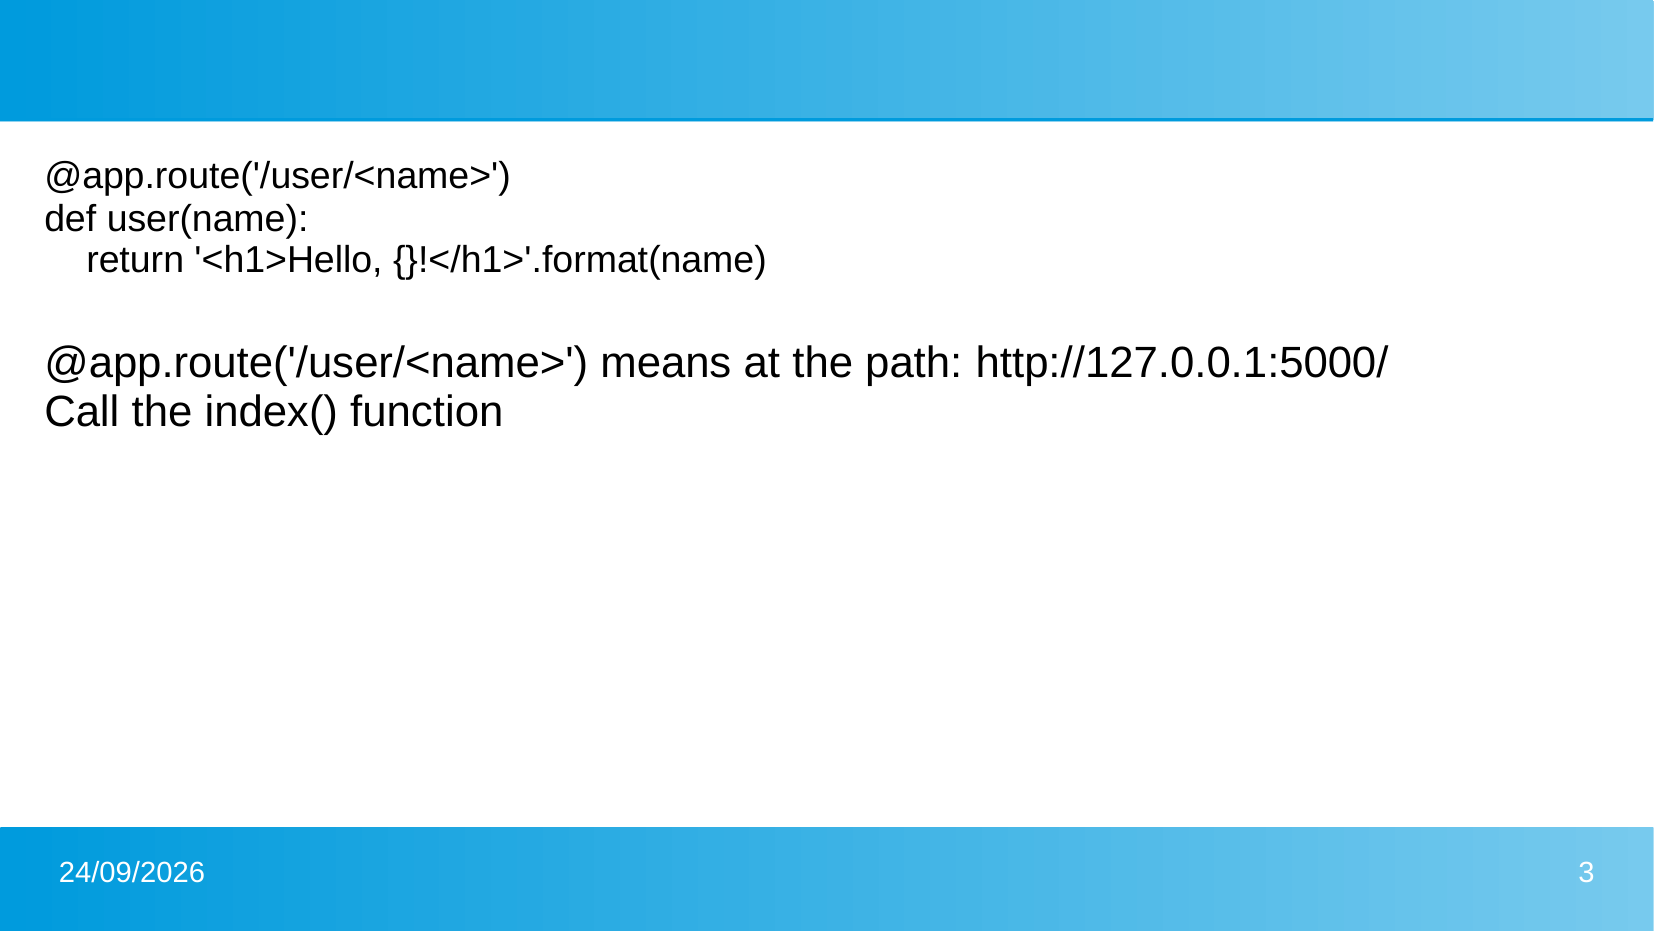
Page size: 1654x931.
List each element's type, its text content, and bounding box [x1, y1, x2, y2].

text_box @app.route('/user/<name>') def user(name): return '<h1>Hello, {}!</h1>'.format(name) [29, 147, 916, 330]
text_box @app.route('/user/<name>') means at the path: http://127.0.0.1:5000/ Call the index() function [29, 330, 1418, 443]
